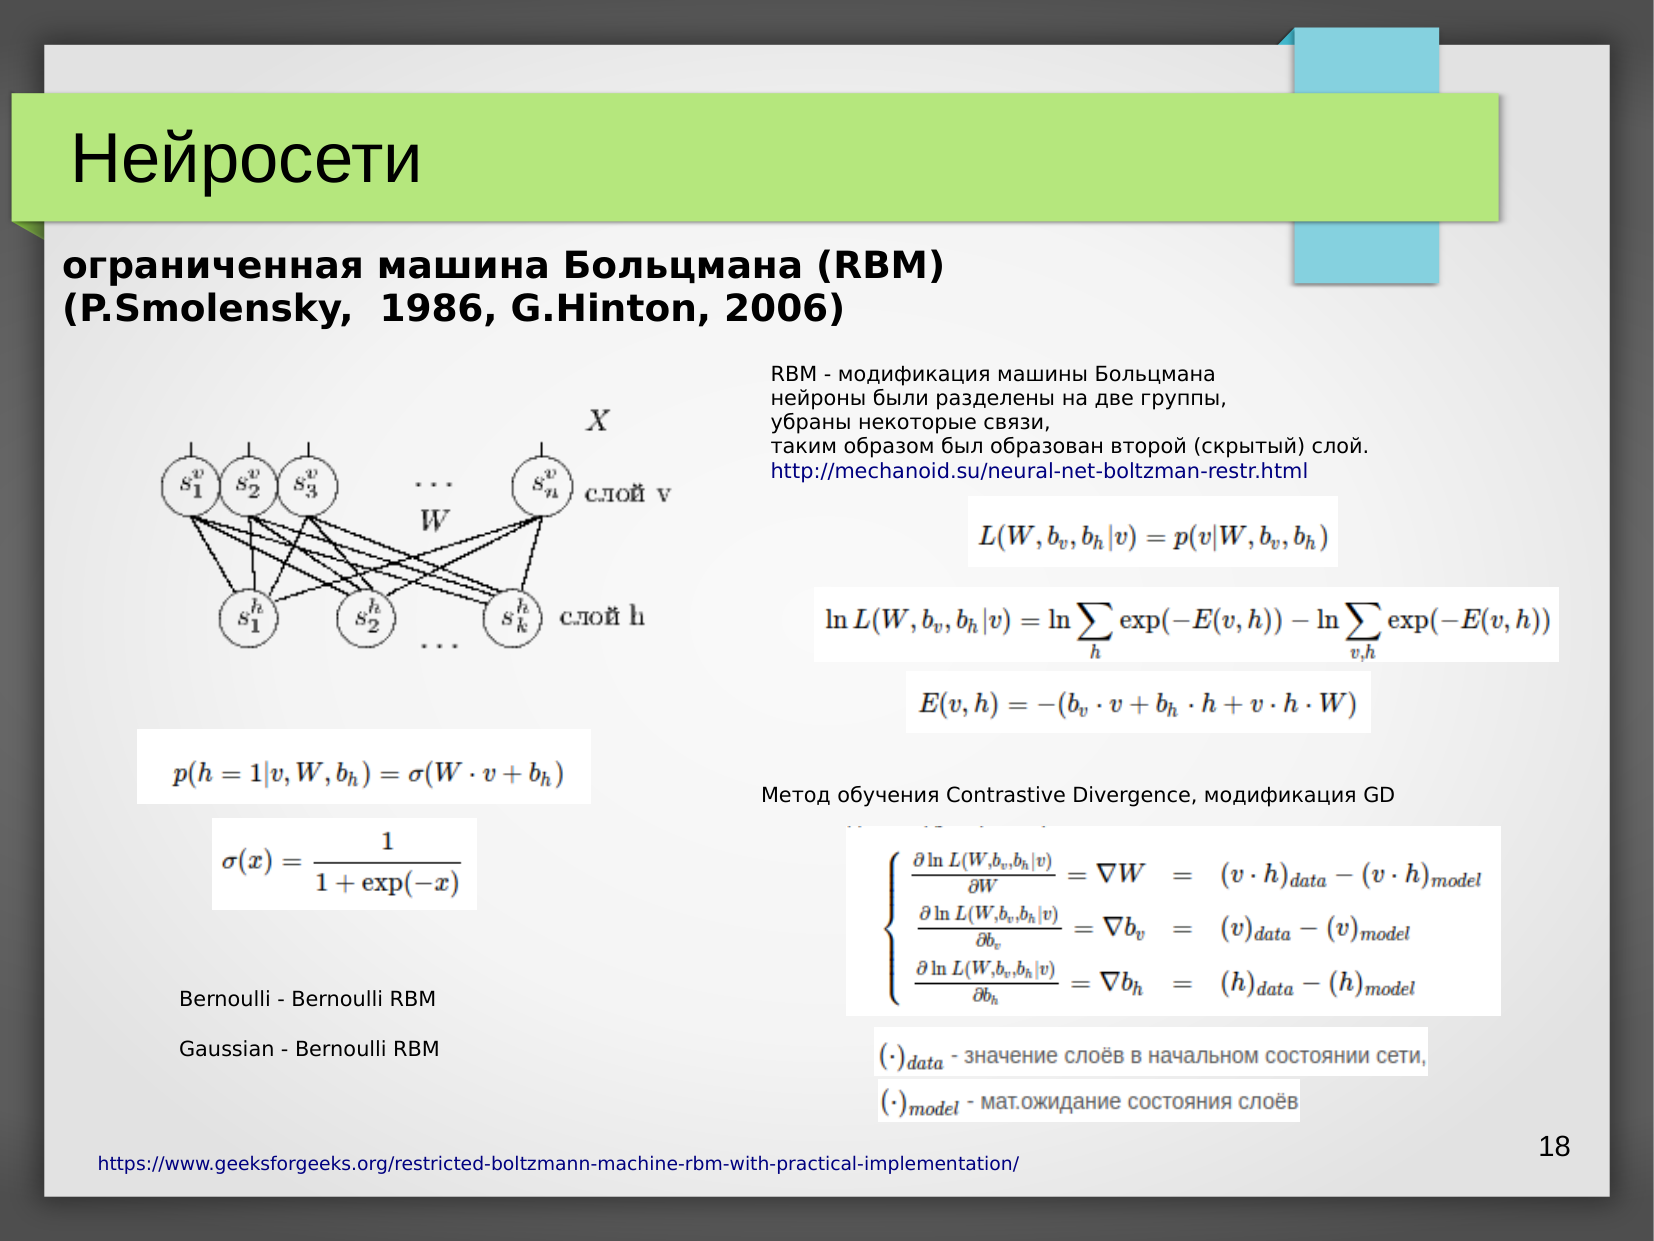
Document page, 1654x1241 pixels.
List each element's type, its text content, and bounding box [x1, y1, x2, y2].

text_box RBM - модификация машины Больцмана нейроны были разделены на две группы, убраны некоторые связи, таким образом был образован второй (скрытый) слой. http://mechanoid.su/neural-net-boltzman-restr.html [755, 354, 1578, 515]
text_box https://www.geeksforgeeks.org/restricted-boltzmann-machine-rbm-with-practical-implementation/ [82, 1145, 1094, 1183]
text_box ограниченная машина Больцмана (RBM) (P.Smolensky, 1986, G.Hinton, 2006) [47, 236, 1512, 339]
text_box Bernoulli - Bernoulli RBM Gaussian - Bernoulli RBM [164, 980, 626, 1083]
text_box Метод обучения Contrastive Divergence, модификация GD [746, 775, 1571, 815]
picture [0, 0, 1654, 1241]
title Нейросети [70, 118, 1205, 199]
